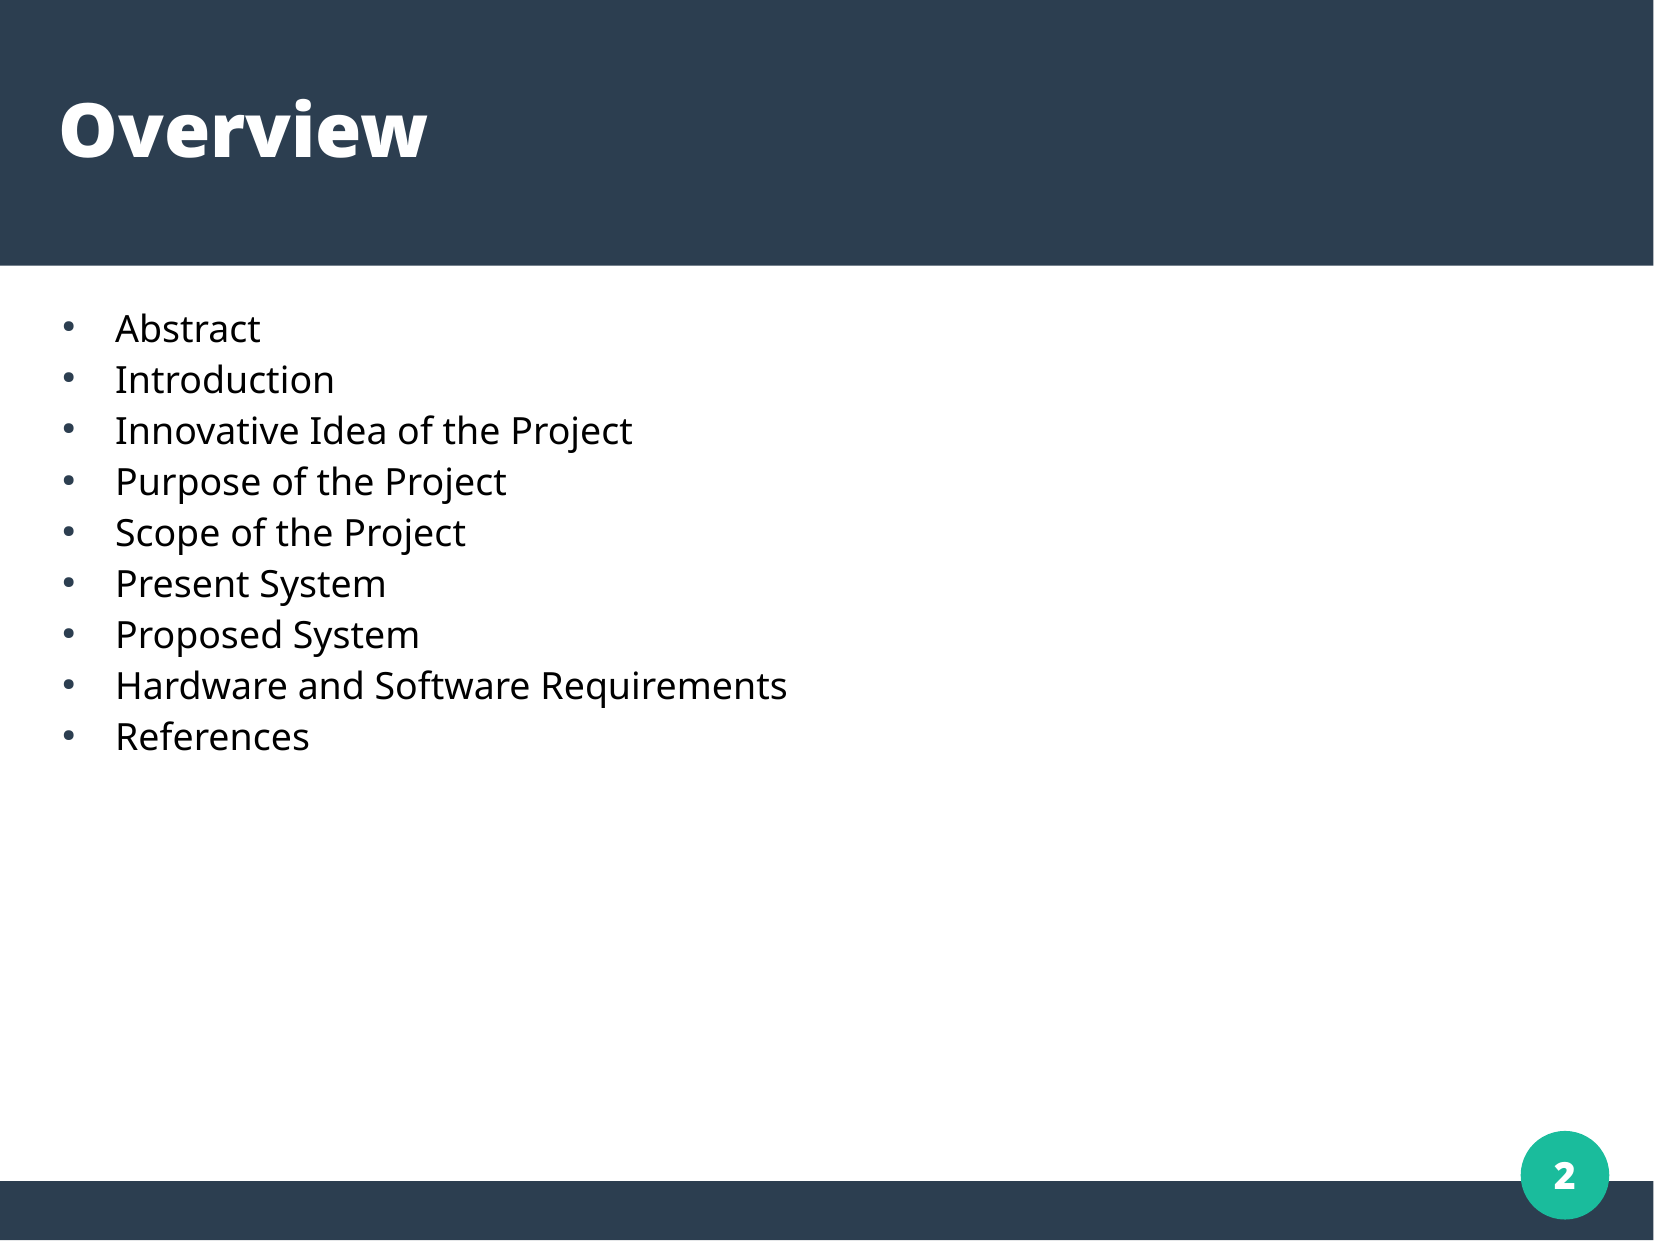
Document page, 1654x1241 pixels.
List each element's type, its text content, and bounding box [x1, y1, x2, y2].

title Overview [59, 49, 1595, 207]
text_box Abstract Introduction Innovative Idea of the Project Purpose of the Project Scope of the Project Present System Proposed System Hardware and Software Requirements References [29, 295, 1654, 1092]
